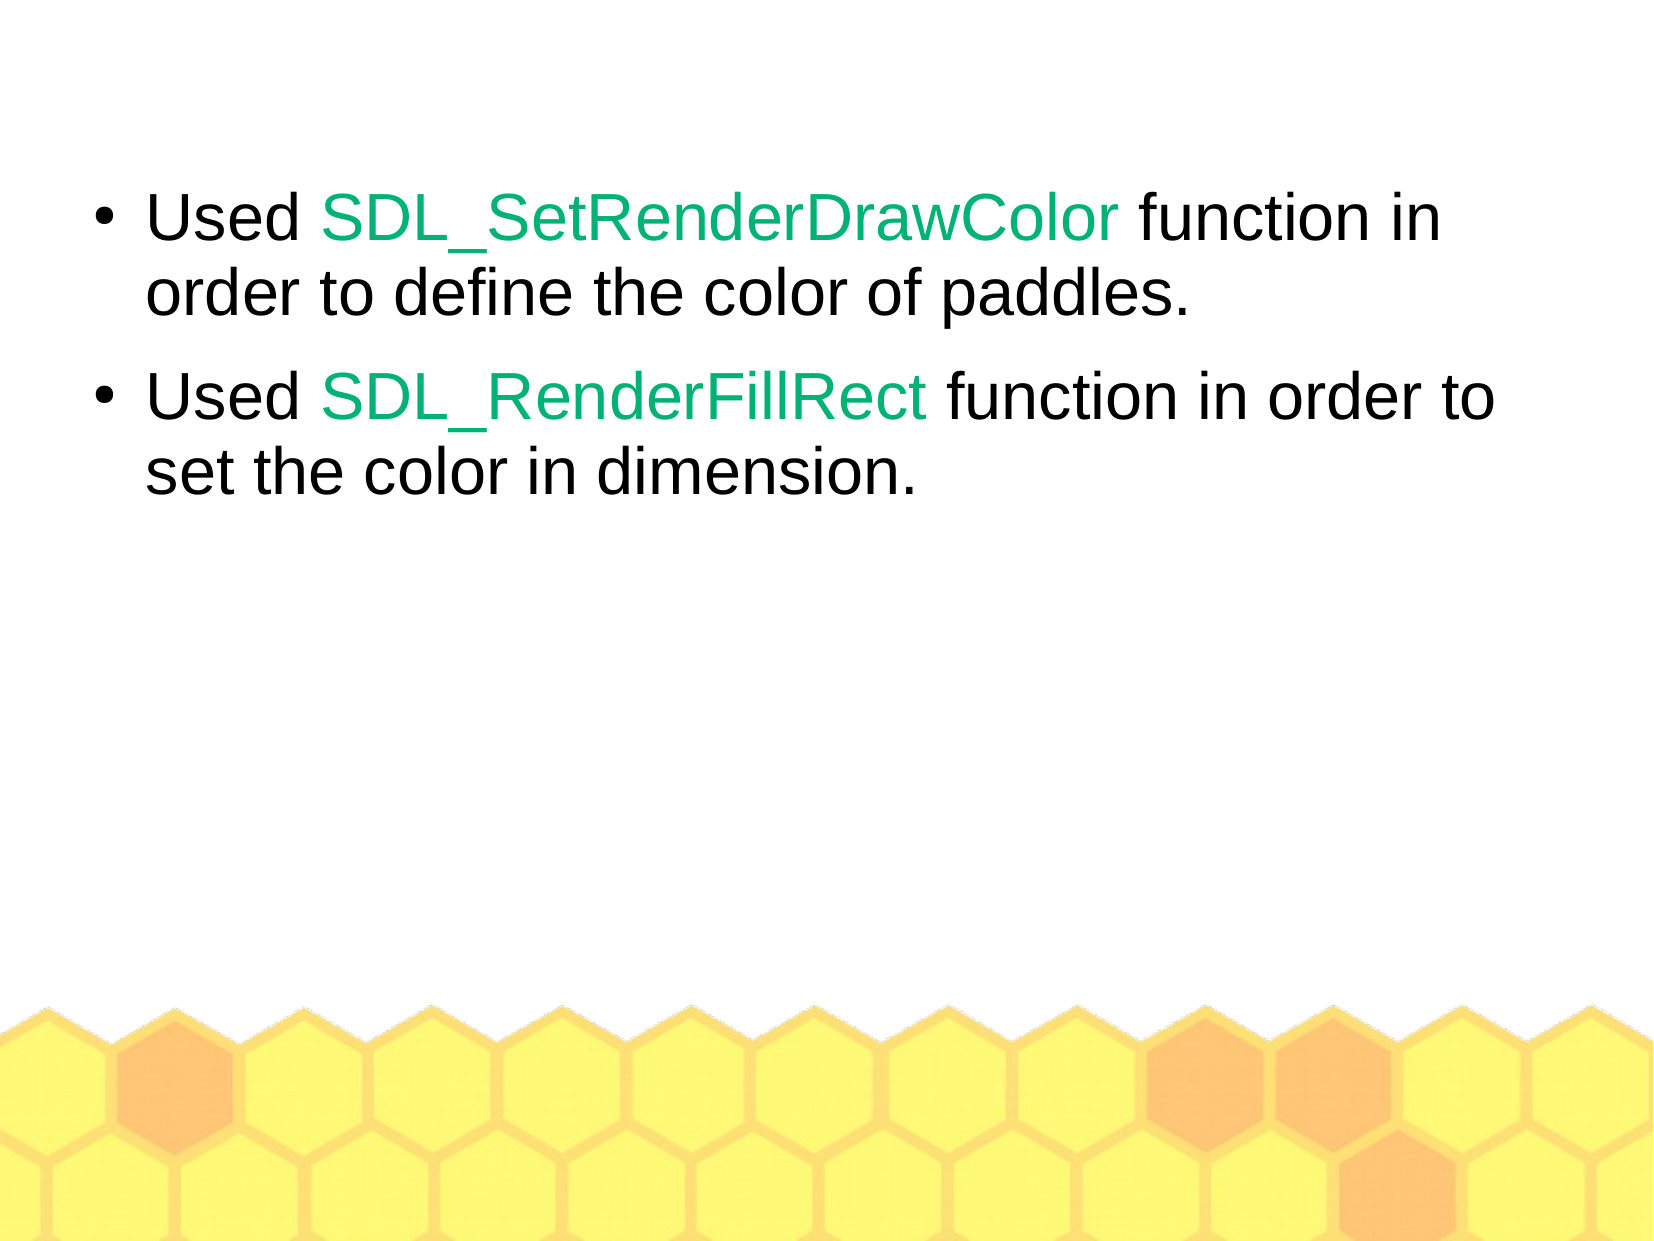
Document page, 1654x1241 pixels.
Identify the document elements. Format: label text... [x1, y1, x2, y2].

list Used SDL_SetRenderDrawColor function in order to define the color of paddles. Used SDL_RenderFillRect function in order to set the color in dimension. [75, 180, 1571, 826]
picture [0, 1001, 1654, 1241]
